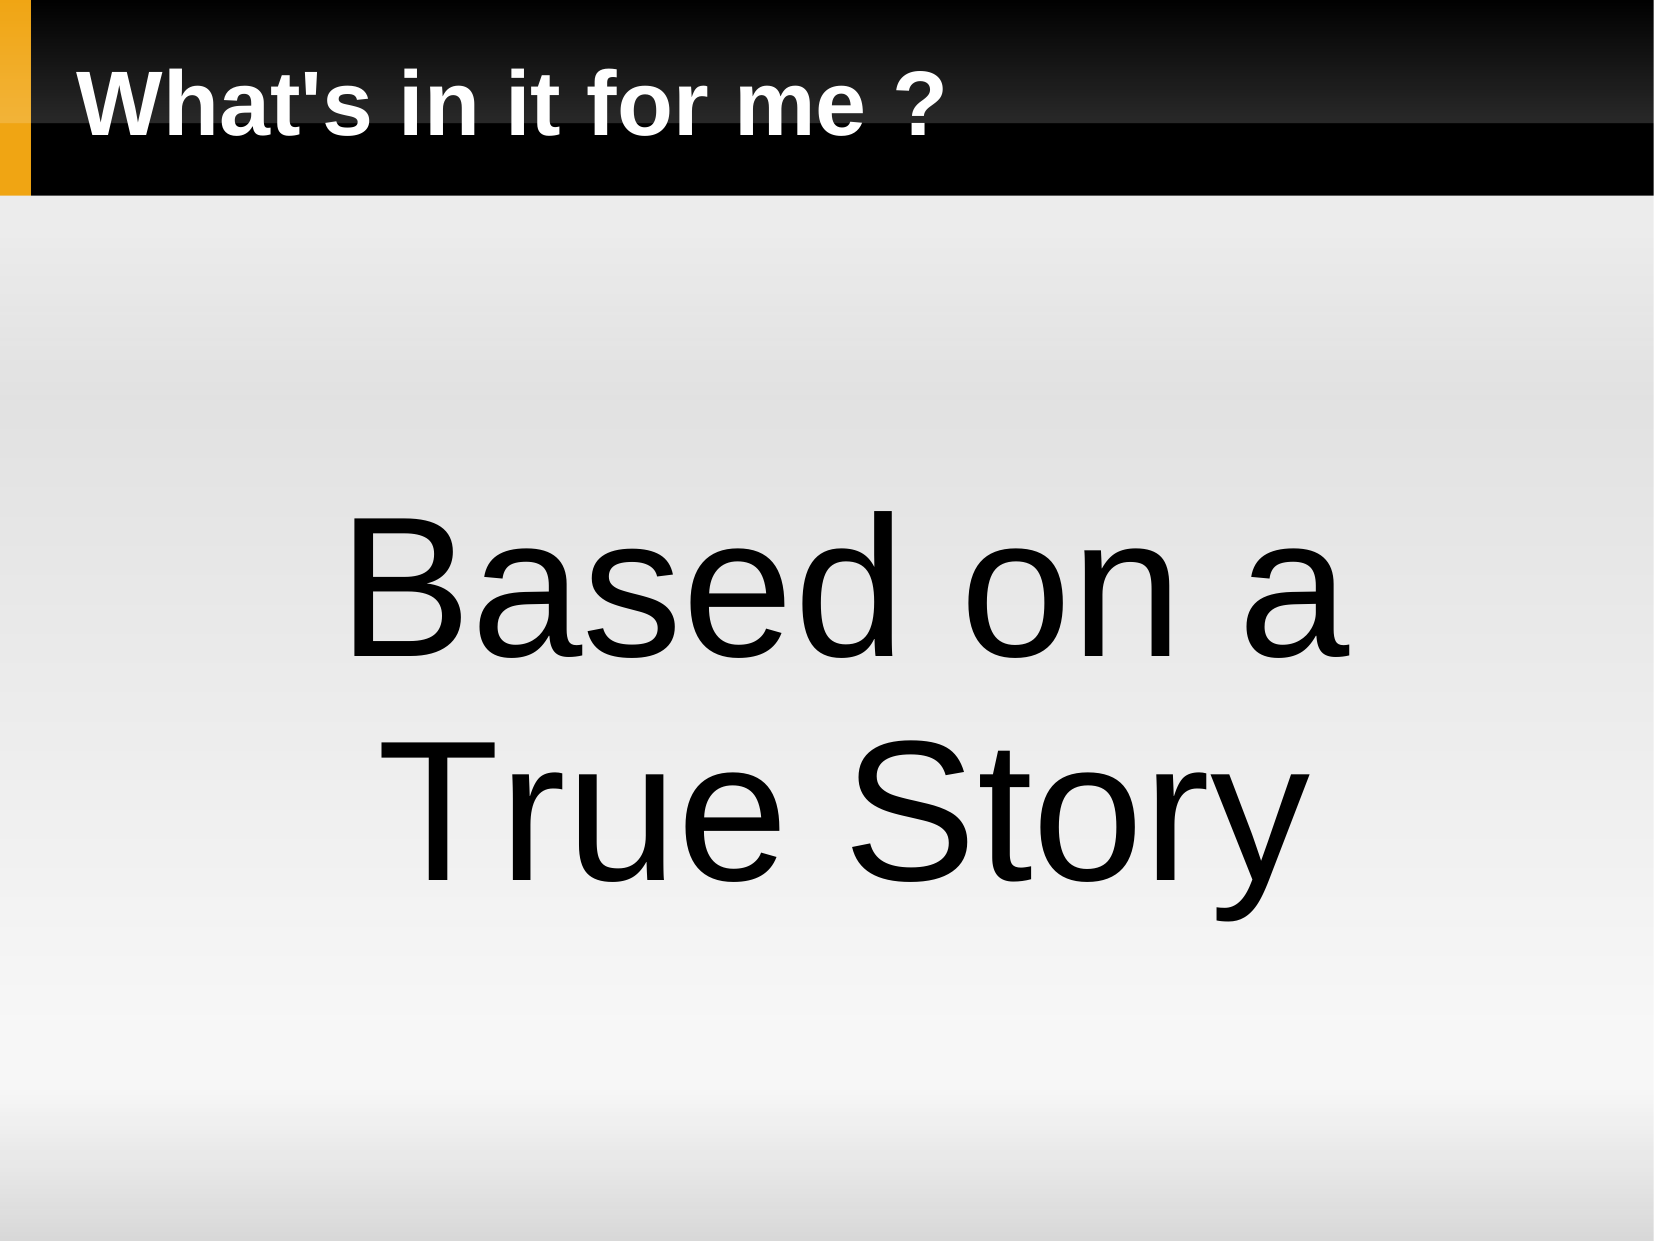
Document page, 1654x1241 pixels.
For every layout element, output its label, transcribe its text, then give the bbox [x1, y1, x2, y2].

subtitle Based on a True Story [82, 297, 1571, 1102]
title What's in it for me ? [76, 7, 1565, 200]
picture [0, 0, 1654, 1241]
